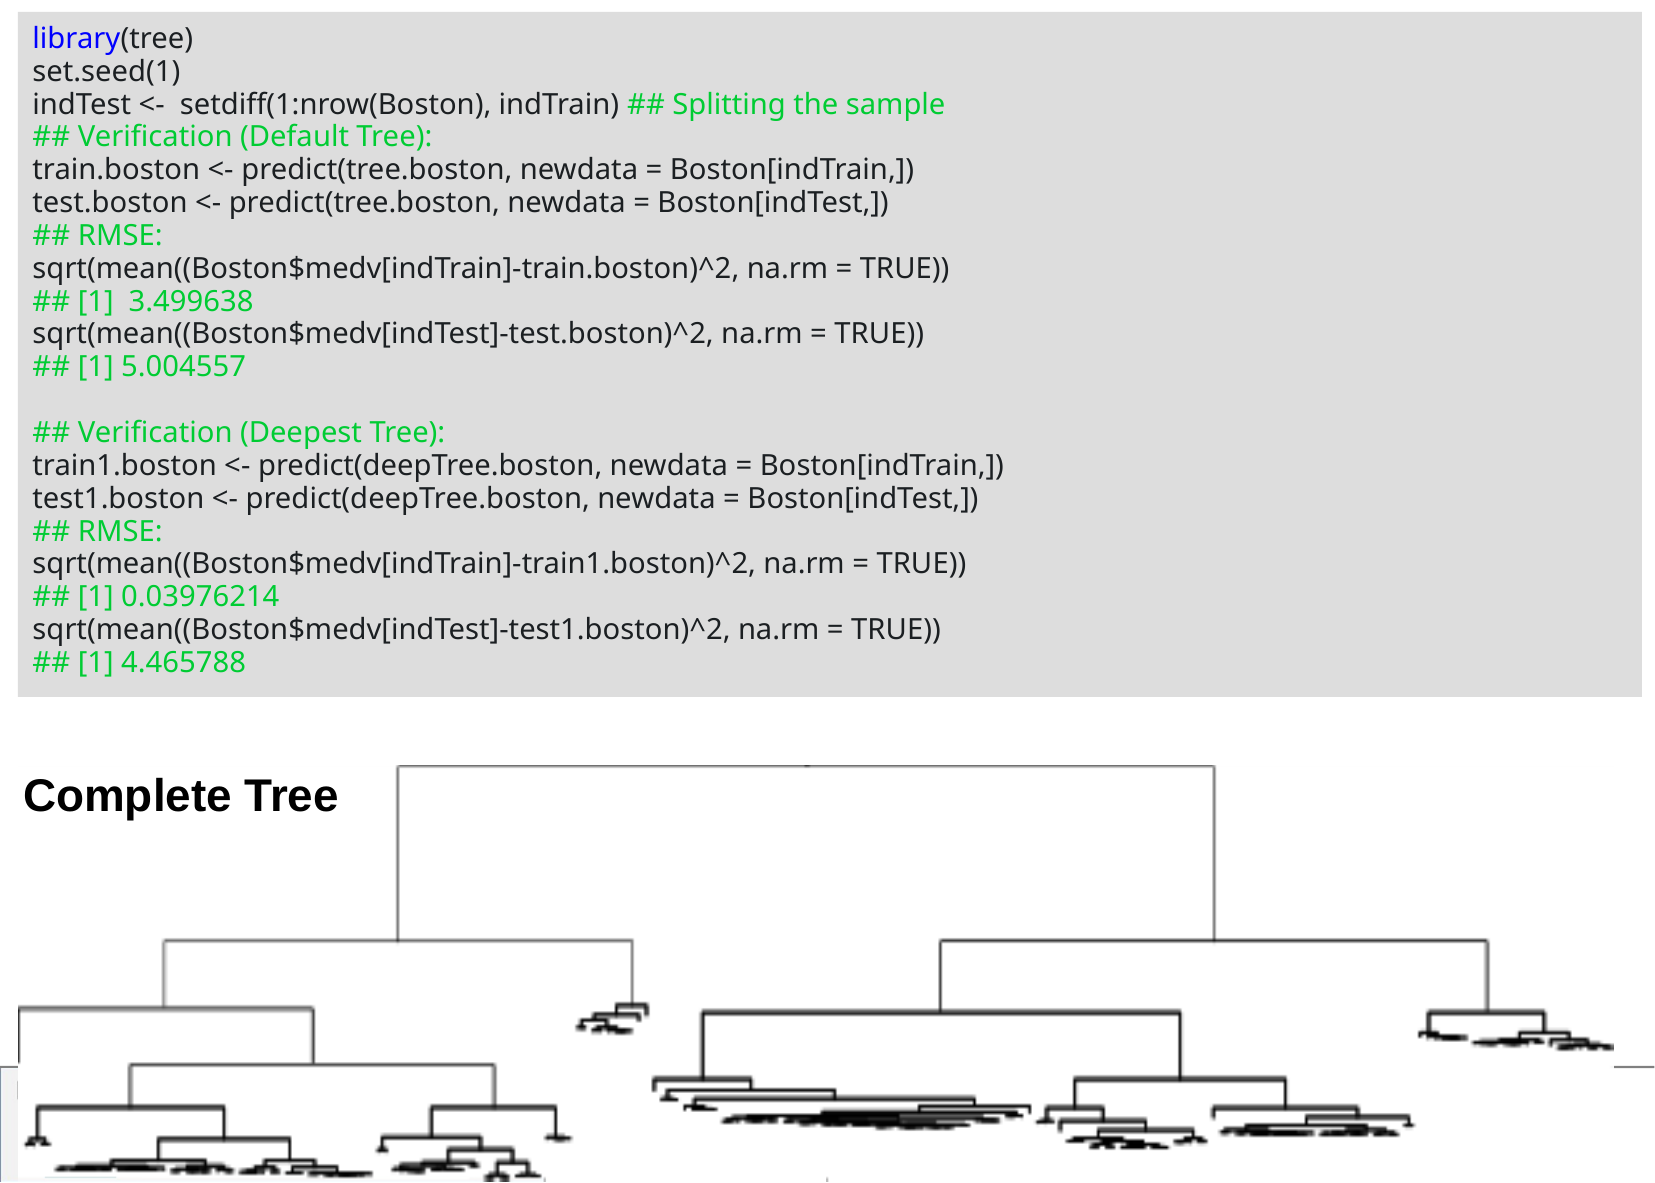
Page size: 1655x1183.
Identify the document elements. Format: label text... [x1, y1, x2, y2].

text_box Complete Tree [8, 762, 361, 829]
text_box library(tree) set.seed(1) indTest <- setdiff(1:nrow(Boston), indTrain) ## Splitting the sample ## Verification (Default Tree): train.boston <- predict(tree.boston, newdata = Boston[indTrain,]) test.boston <- predict(tree.boston, newdata = Boston[indTest,]) ## RMSE: sqrt(mean((Boston$medv[indTrain]-train.boston)^2, na.rm = TRUE)) ## [1] 3.499638 sqrt(mean((Boston$medv[indTest]-test.boston)^2, na.rm = TRUE)) ## [1] 5.004557 ## Verification (Deepest Tree): train1.boston <- predict(deepTree.boston, newdata = Boston[indTrain,]) test1.boston <- predict(deepTree.boston, newdata = Boston[indTest,]) ## RMSE: sqrt(mean((Boston$medv[indTrain]-train1.boston)^2, na.rm = TRUE)) ## [1] 0.03976214 sqrt(mean((Boston$medv[indTest]-test1.boston)^2, na.rm = TRUE)) ## [1] 4.465788 [17, 11, 1642, 697]
picture [0, 765, 1614, 1182]
